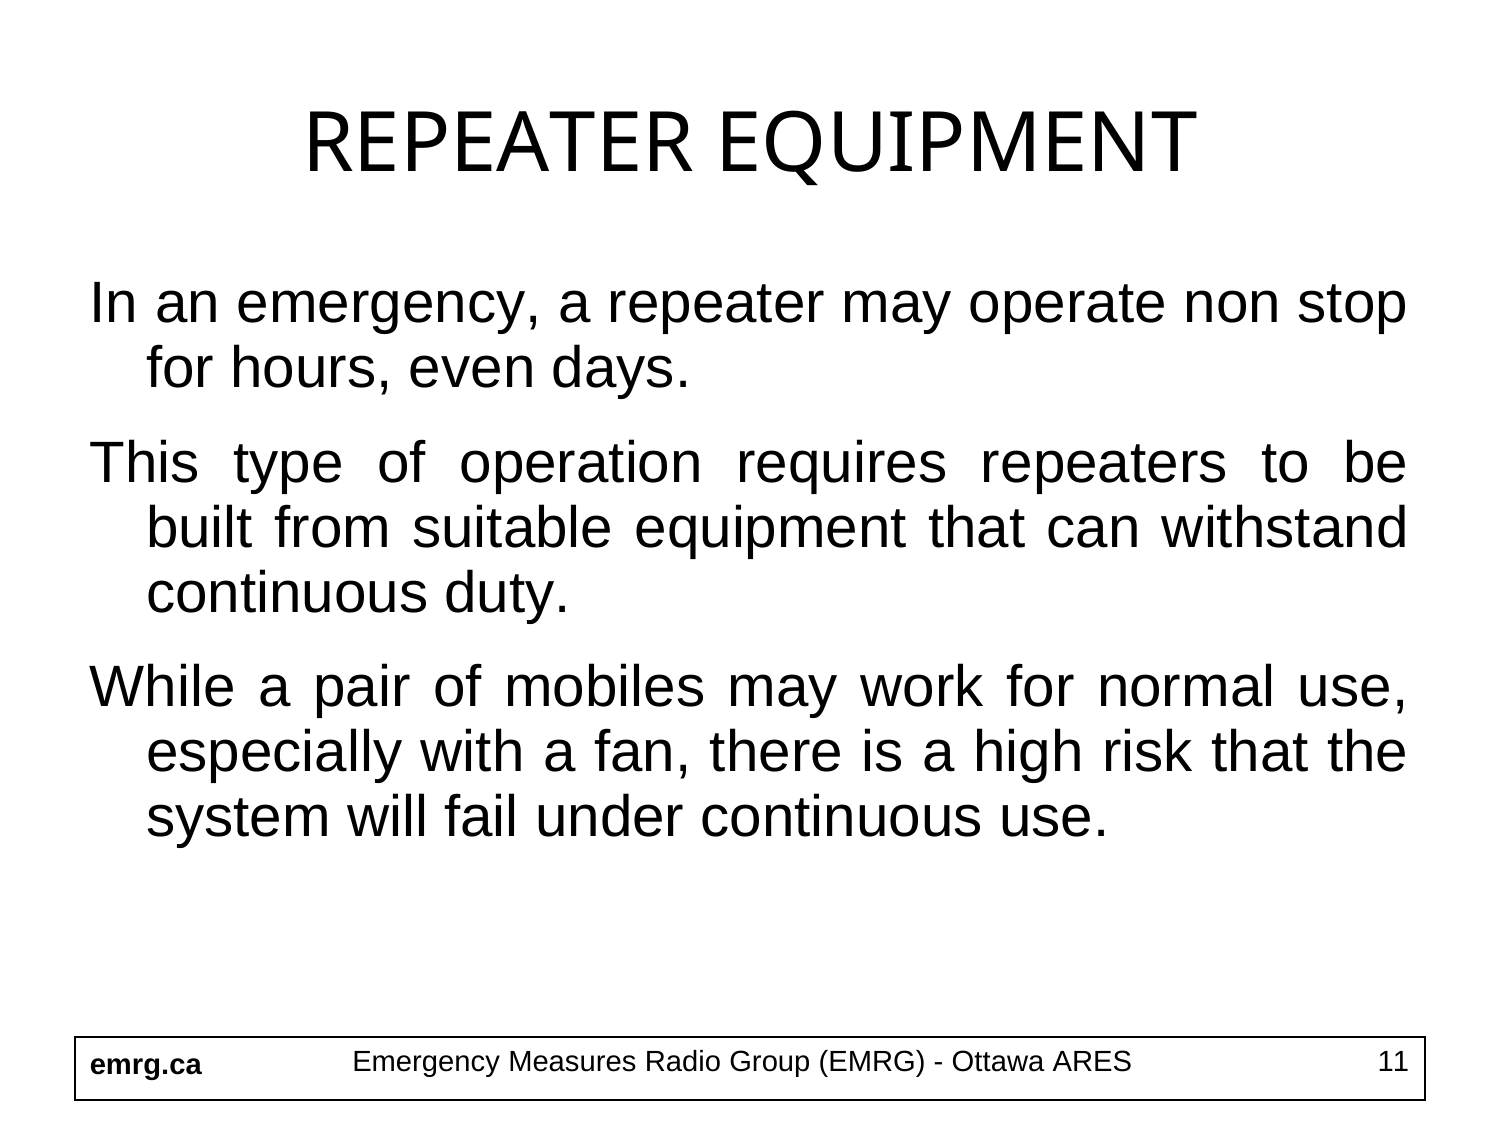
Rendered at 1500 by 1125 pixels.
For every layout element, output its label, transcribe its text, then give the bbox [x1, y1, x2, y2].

title REPEATER EQUIPMENT [75, 45, 1426, 233]
list In an emergency, a repeater may operate non stop for hours, even days. This type of operation requires repeaters to be built from suitable equipment that can withstand continuous duty. While a pair of mobiles may work for normal use, especially with a fan, there is a high risk that the system will fail under continuous use. [75, 262, 1426, 1006]
